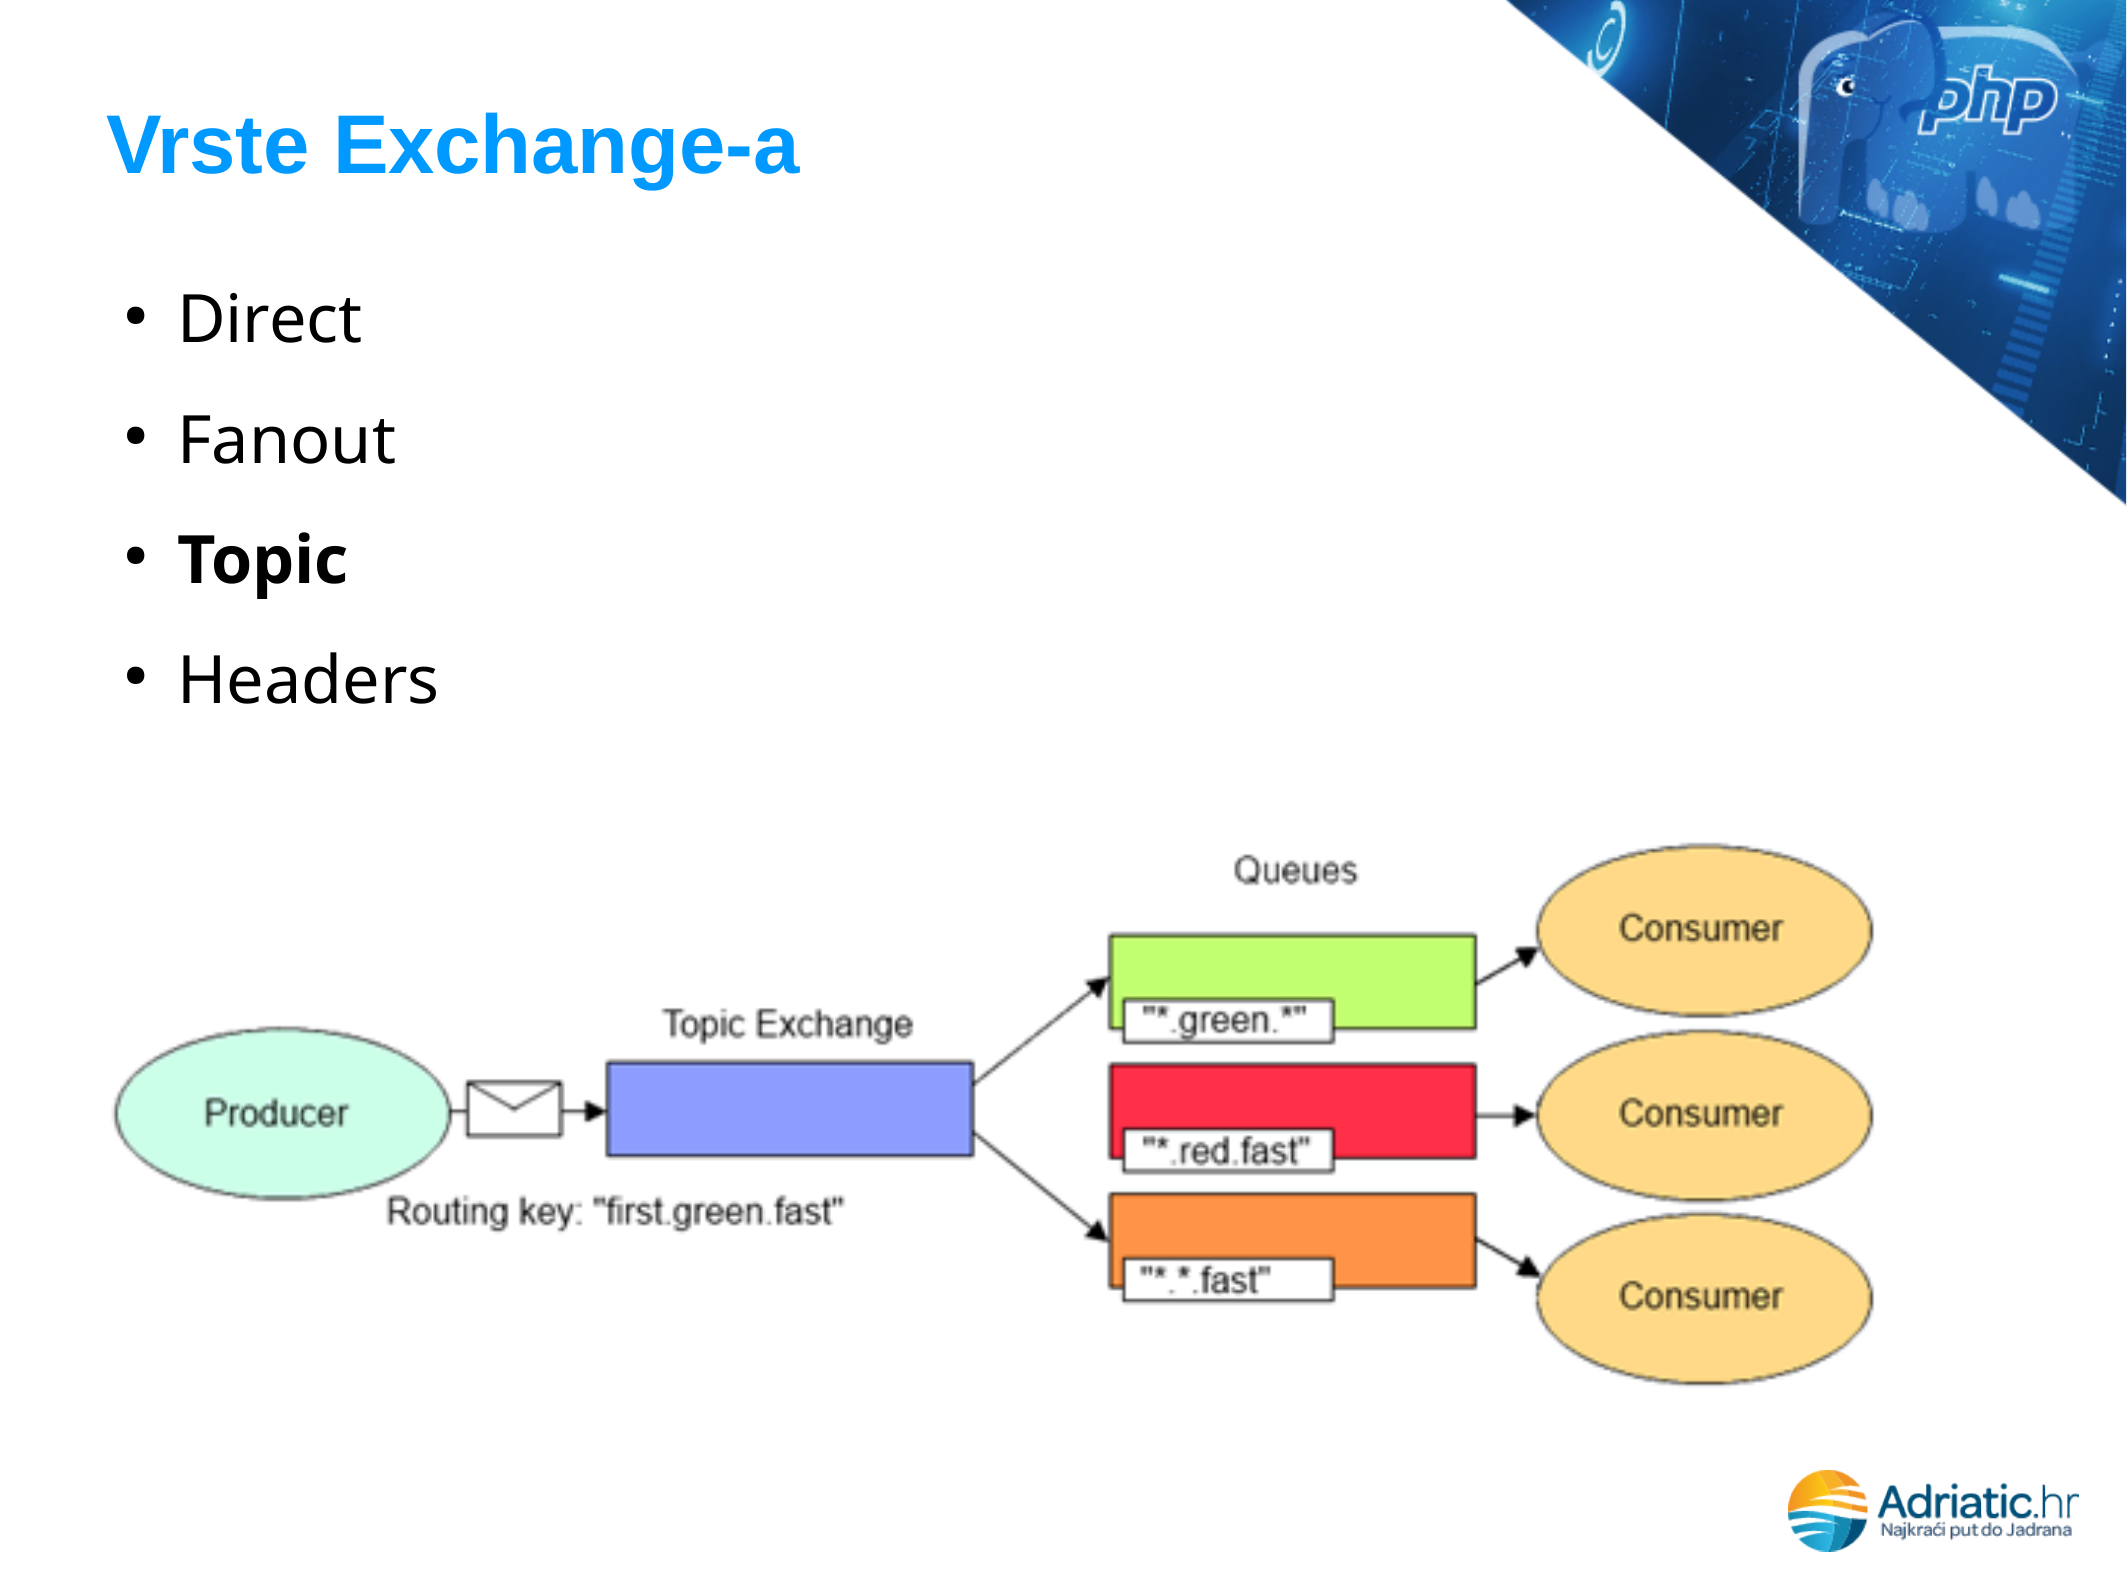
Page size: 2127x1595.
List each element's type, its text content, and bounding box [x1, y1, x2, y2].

picture [107, 779, 1880, 1430]
list Direct Fanout Topic Headers [106, 271, 2020, 1453]
picture [1788, 1470, 2079, 1552]
title Vrste Exchange-a [106, 70, 1630, 219]
picture [1505, 0, 2127, 625]
